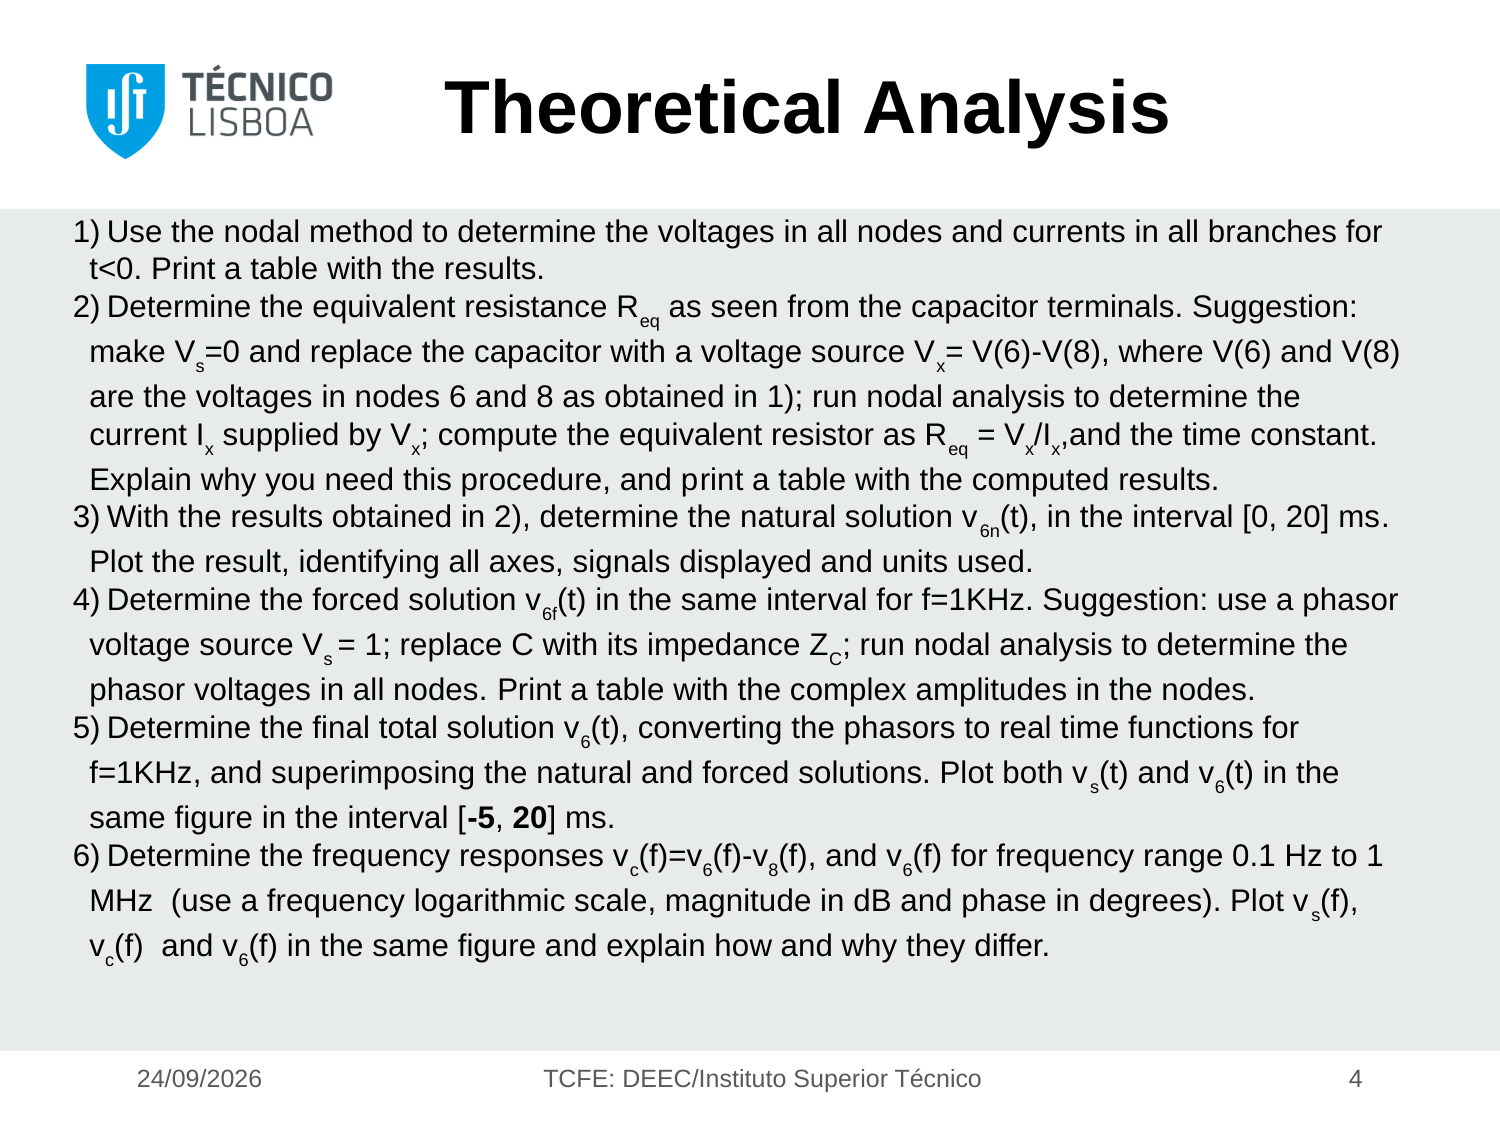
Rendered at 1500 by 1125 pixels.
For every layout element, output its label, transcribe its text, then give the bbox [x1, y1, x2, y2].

picture [0, 0, 1500, 1125]
list Use the nodal method to determine the voltages in all nodes and currents in all branches for t<0. Print a table with the results. Determine the equivalent resistance Req as seen from the capacitor terminals. Suggestion: make Vs=0 and replace the capacitor with a voltage source Vx= V(6)-V(8), where V(6) and V(8) are the voltages in nodes 6 and 8 as obtained in 1); run nodal analysis to determine the current Ix supplied by Vx; compute the equivalent resistor as Req = Vx/Ix,and the time constant. Explain why you need this procedure, and print a table with the computed results. With the results obtained in 2), determine the natural solution v6n(t), in the interval [0, 20] ms. Plot the result, identifying all axes, signals displayed and units used. Determine the forced solution v6f(t) in the same interval for f=1KHz. Suggestion: use a phasor voltage source Vs = 1; replace C with its impedance ZC; run nodal analysis to determine the phasor voltages in all nodes. Print a table with the complex amplitudes in the nodes. Determine the final total solution v6(t), converting the phasors to real time functions for f=1KHz, and superimposing the natural and forced solutions. Plot both vs(t) and v6(t) in the same figure in the interval [-5, 20] ms. Determine the frequency responses vc(f)=v6(f)-v8(f), and v6(f) for frequency range 0.1 Hz to 1 MHz (use a frequency logarithmic scale, magnitude in dB and phase in degrees). Plot vs(f), vc(f) and v6(f) in the same figure and explain how and why they differ. [57, 203, 1418, 1048]
title Theoretical Analysis [430, 32, 1461, 176]
